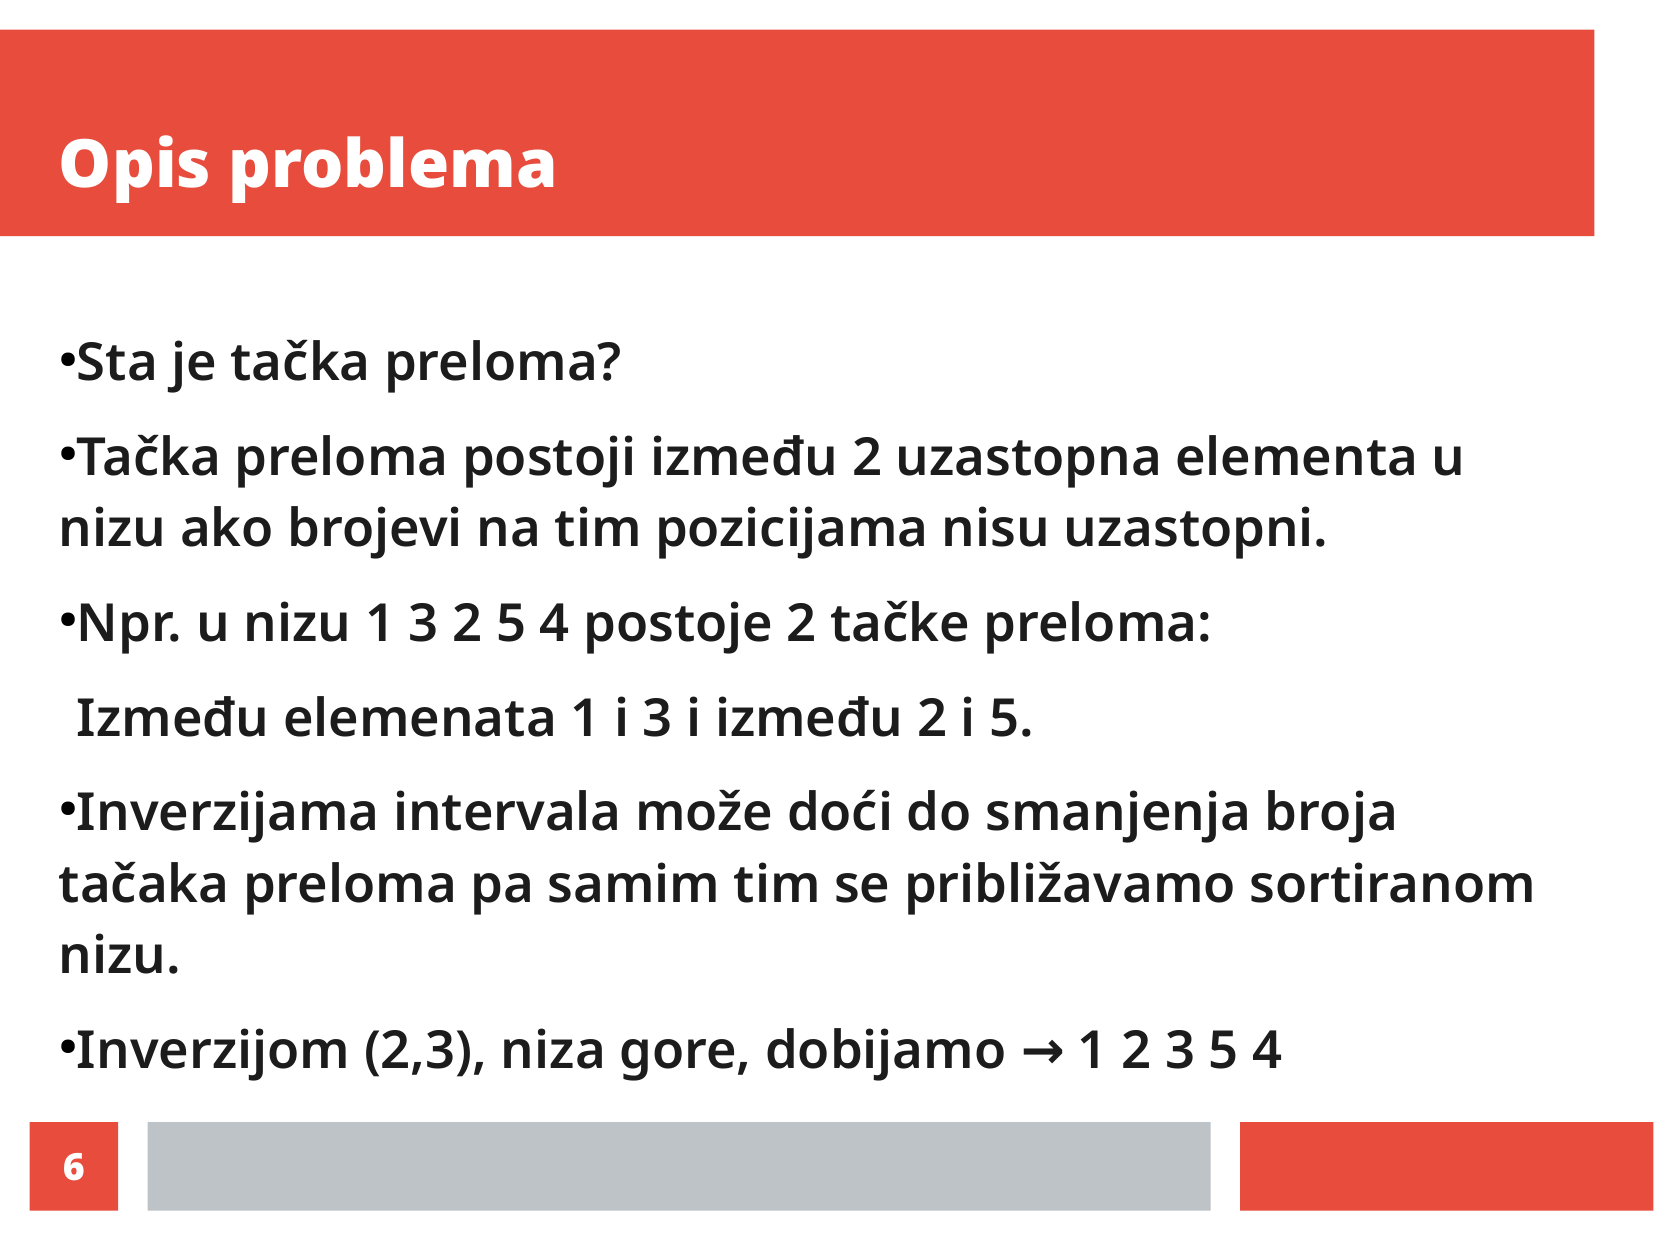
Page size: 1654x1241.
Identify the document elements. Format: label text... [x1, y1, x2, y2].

title Opis problema [59, 59, 1595, 207]
list Sta je tačka preloma? Tačka preloma postoji između 2 uzastopna elementa u nizu ako brojevi na tim pozicijama nisu uzastopni. Npr. u nizu 1 3 2 5 4 postoje 2 tačke preloma: Između elemenata 1 i 3 i između 2 i 5. Inverzijama intervala može doći do smanjenja broja tačaka preloma pa samim tim se približavamo sortiranom nizu. Inverzijom (2,3), niza gore, dobijamo → 1 2 3 5 4 [59, 324, 1565, 1093]
